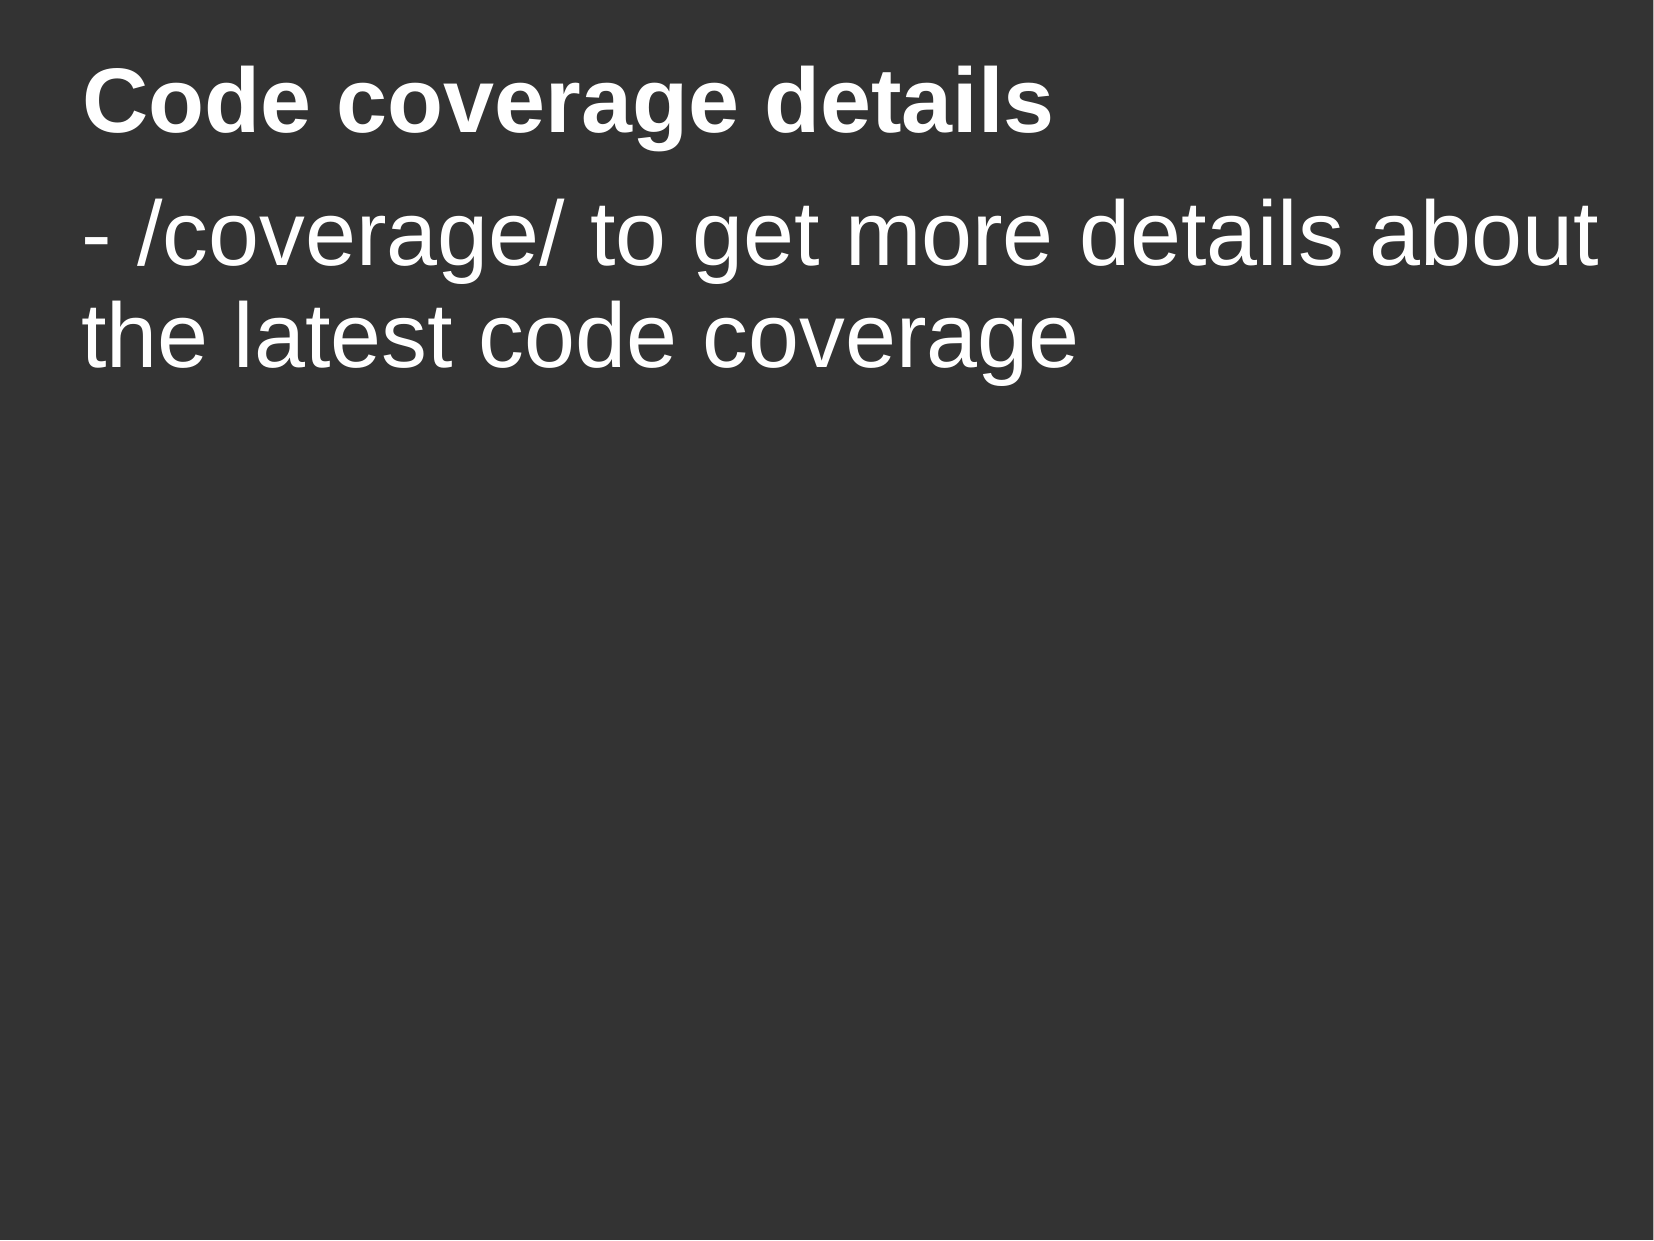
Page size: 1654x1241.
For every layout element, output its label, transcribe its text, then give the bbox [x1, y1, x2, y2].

title Code coverage details [82, 49, 1571, 182]
title - /coverage/ to get more details about the latest code coverage [81, 182, 1606, 601]
